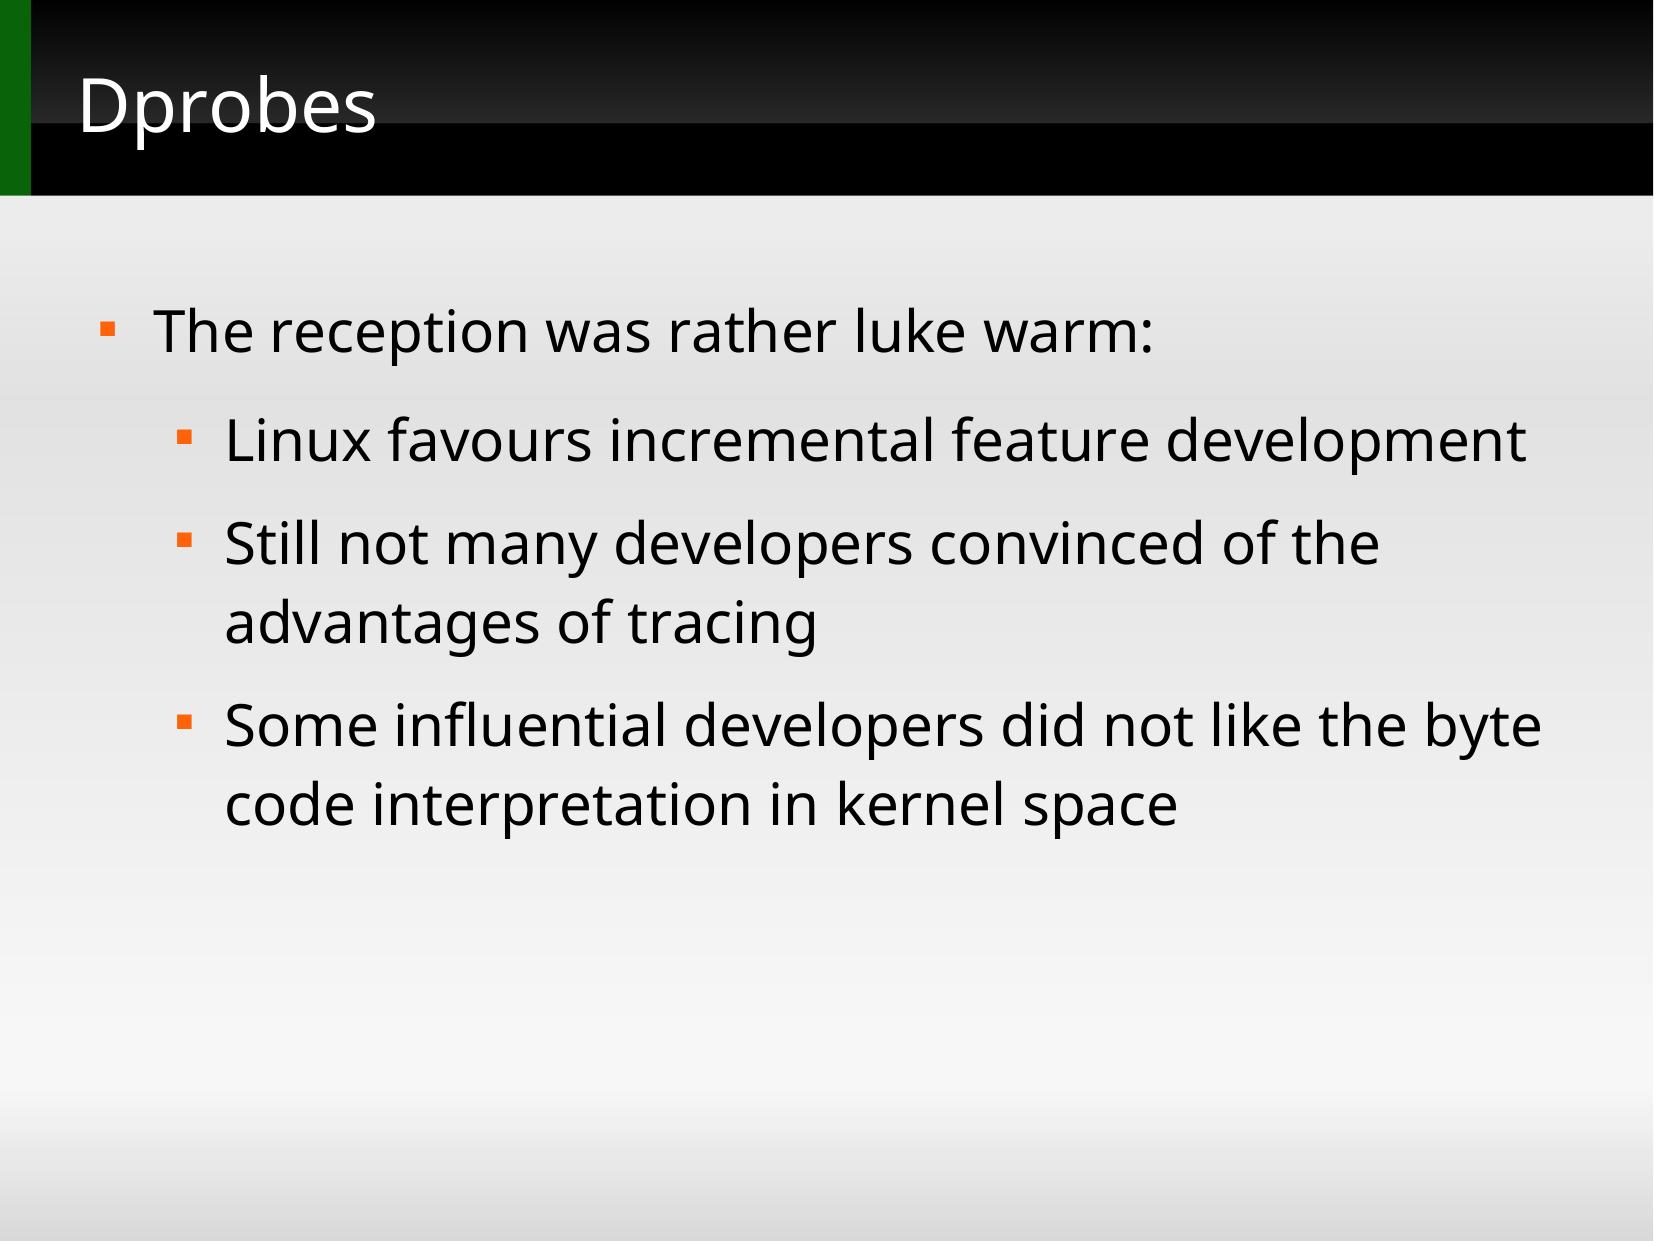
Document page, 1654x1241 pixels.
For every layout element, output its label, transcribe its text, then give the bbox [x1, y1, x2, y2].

picture [0, 0, 1654, 1241]
title Dprobes [76, 0, 1565, 208]
list The reception was rather luke warm: Linux favours incremental feature development Still not many developers convinced of the advantages of tracing Some influential developers did not like the byte code interpretation in kernel space [82, 290, 1571, 1095]
